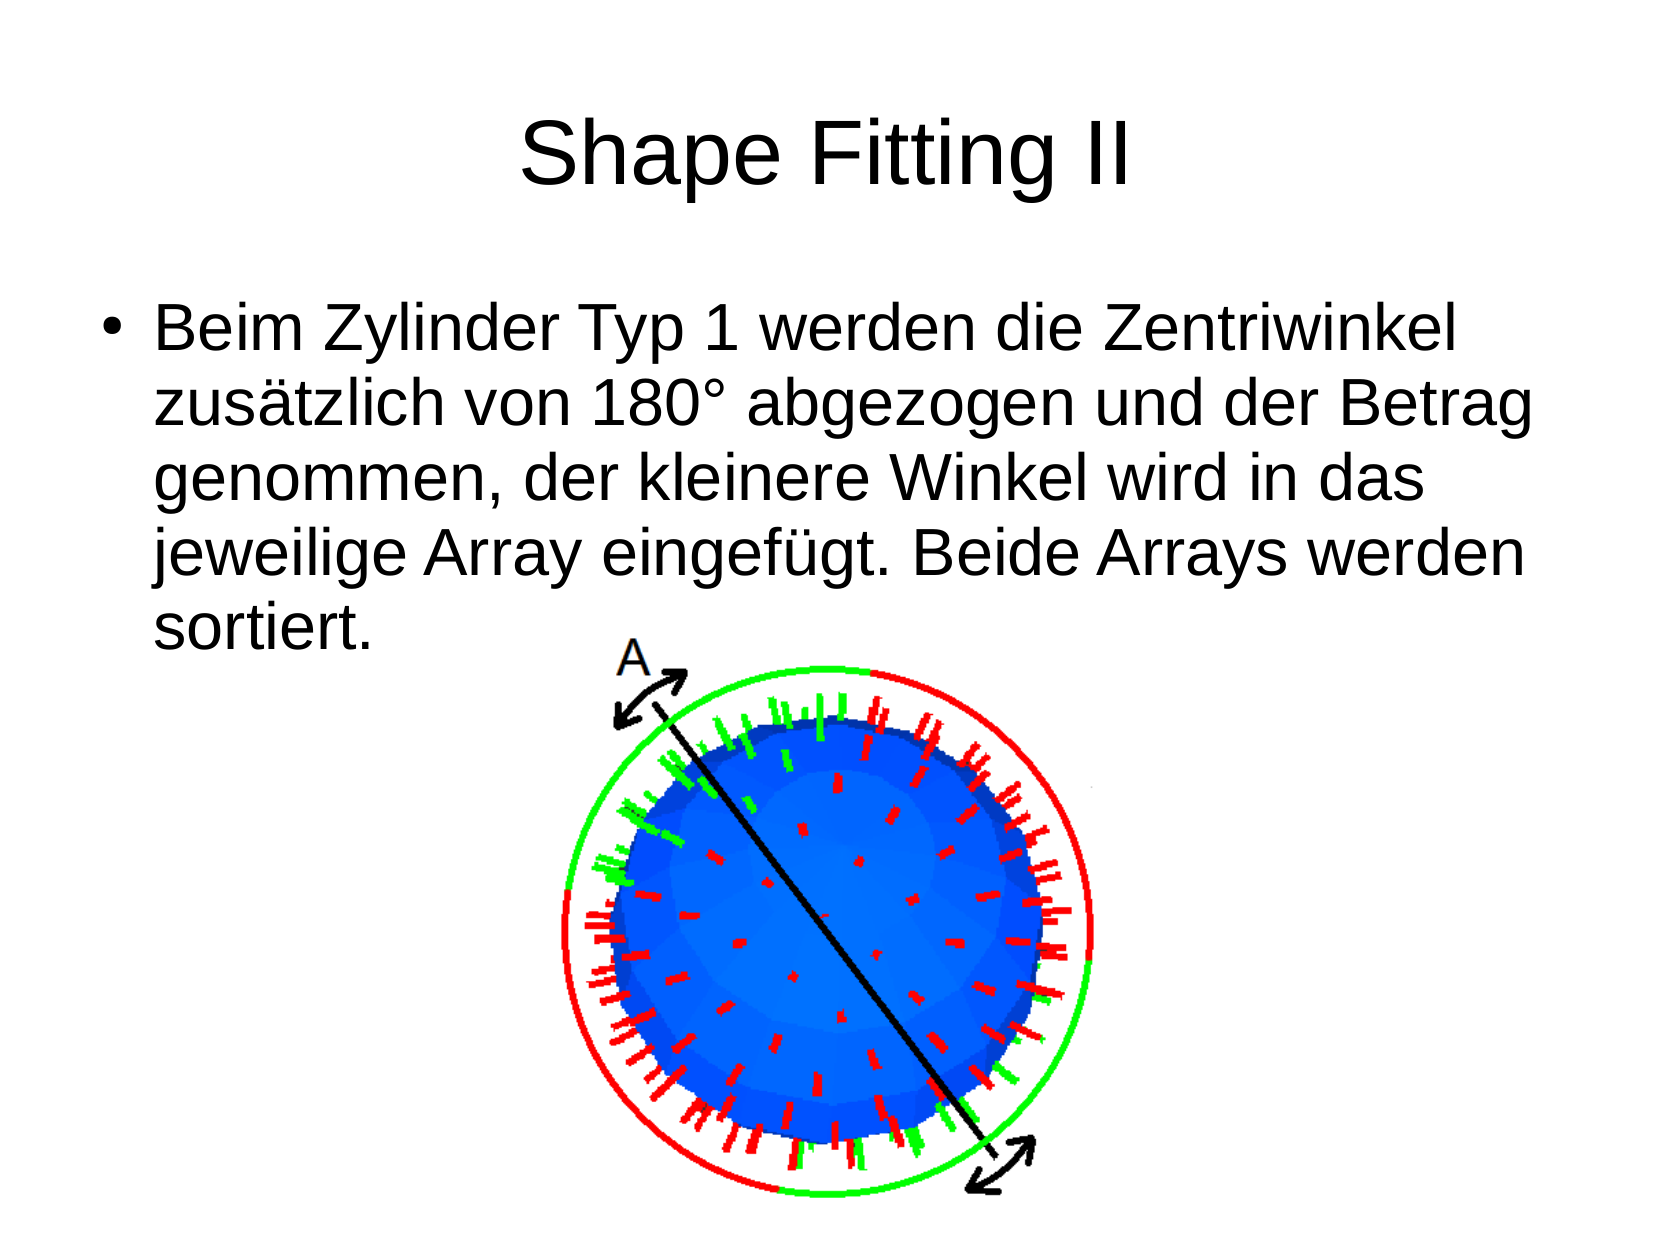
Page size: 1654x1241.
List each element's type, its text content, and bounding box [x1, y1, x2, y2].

title Shape Fitting II [82, 49, 1571, 257]
picture [541, 592, 1113, 1235]
list Beim Zylinder Typ 1 werden die Zentriwinkel zusätzlich von 180° abgezogen und der Betrag genommen, der kleinere Winkel wird in das jeweilige Array eingefügt. Beide Arrays werden sortiert. [82, 290, 1571, 665]
